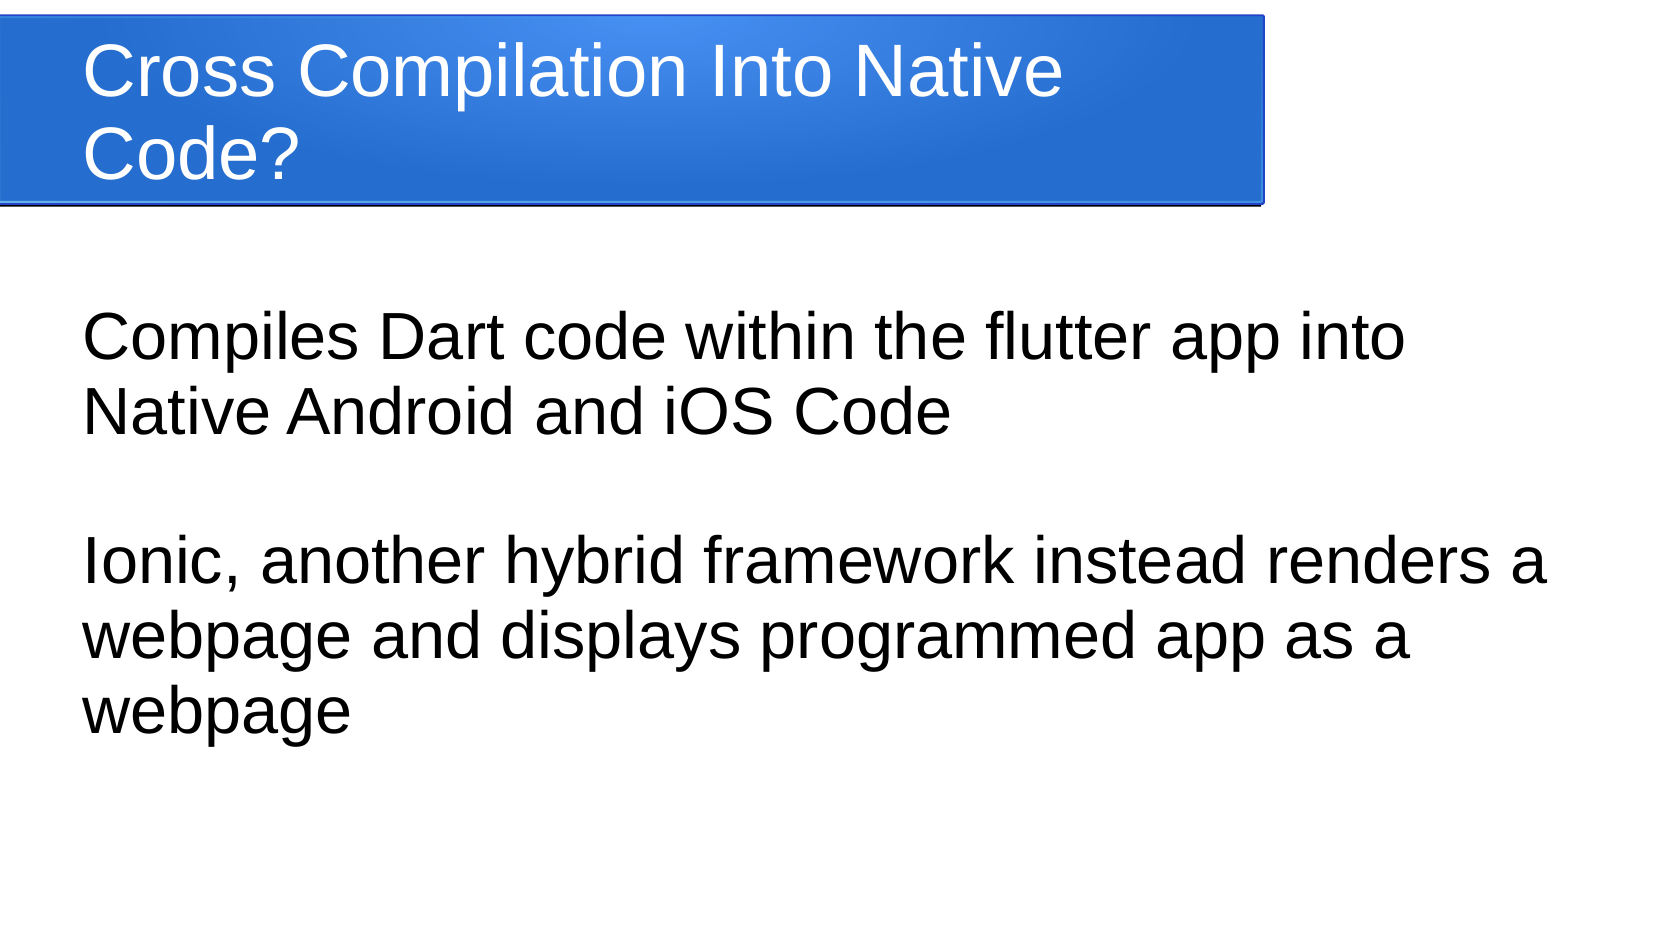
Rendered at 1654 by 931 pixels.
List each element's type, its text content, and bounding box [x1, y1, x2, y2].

title Cross Compilation Into Native Code? [82, 29, 1235, 196]
subtitle Compiles Dart code within the flutter app into Native Android and iOS Code Ionic, another hybrid framework instead renders a webpage and displays programmed app as a webpage [82, 224, 1571, 764]
